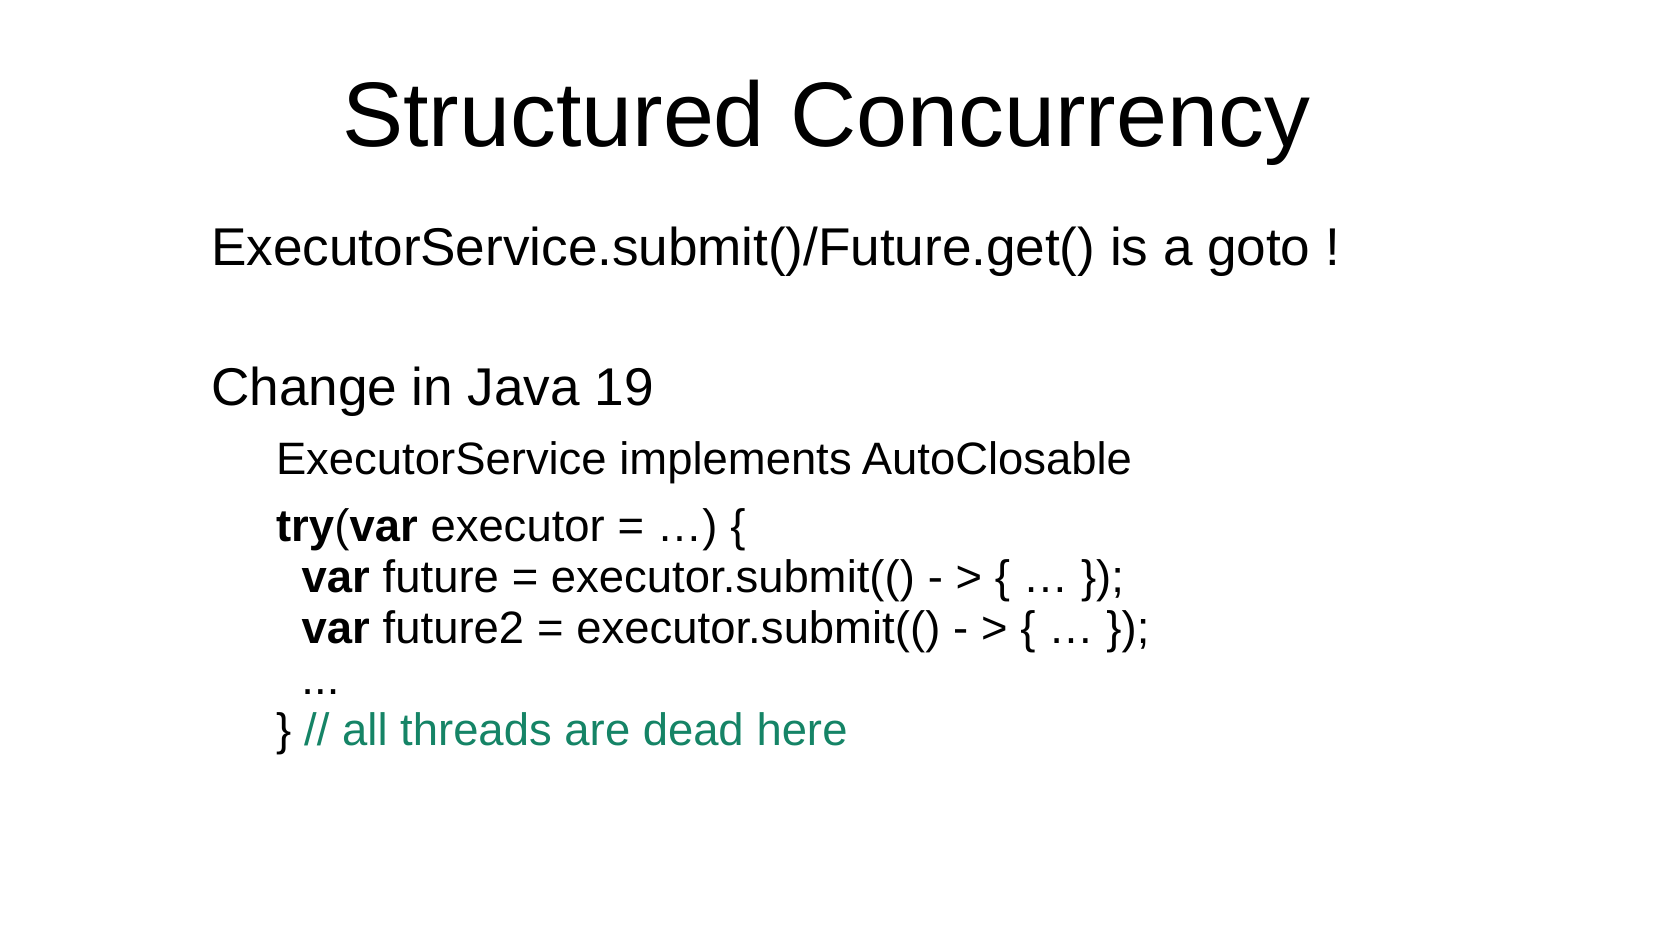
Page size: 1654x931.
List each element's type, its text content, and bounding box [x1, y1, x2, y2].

title Structured Concurrency [82, 37, 1571, 193]
list ExecutorService.submit()/Future.get() is a goto ! Change in Java 19 ExecutorService implements AutoClosable try(var executor = …) { var future = executor.submit(() - > { … }); var future2 = executor.submit(() - > { … }); ... } // all threads are dead here [82, 217, 1571, 758]
